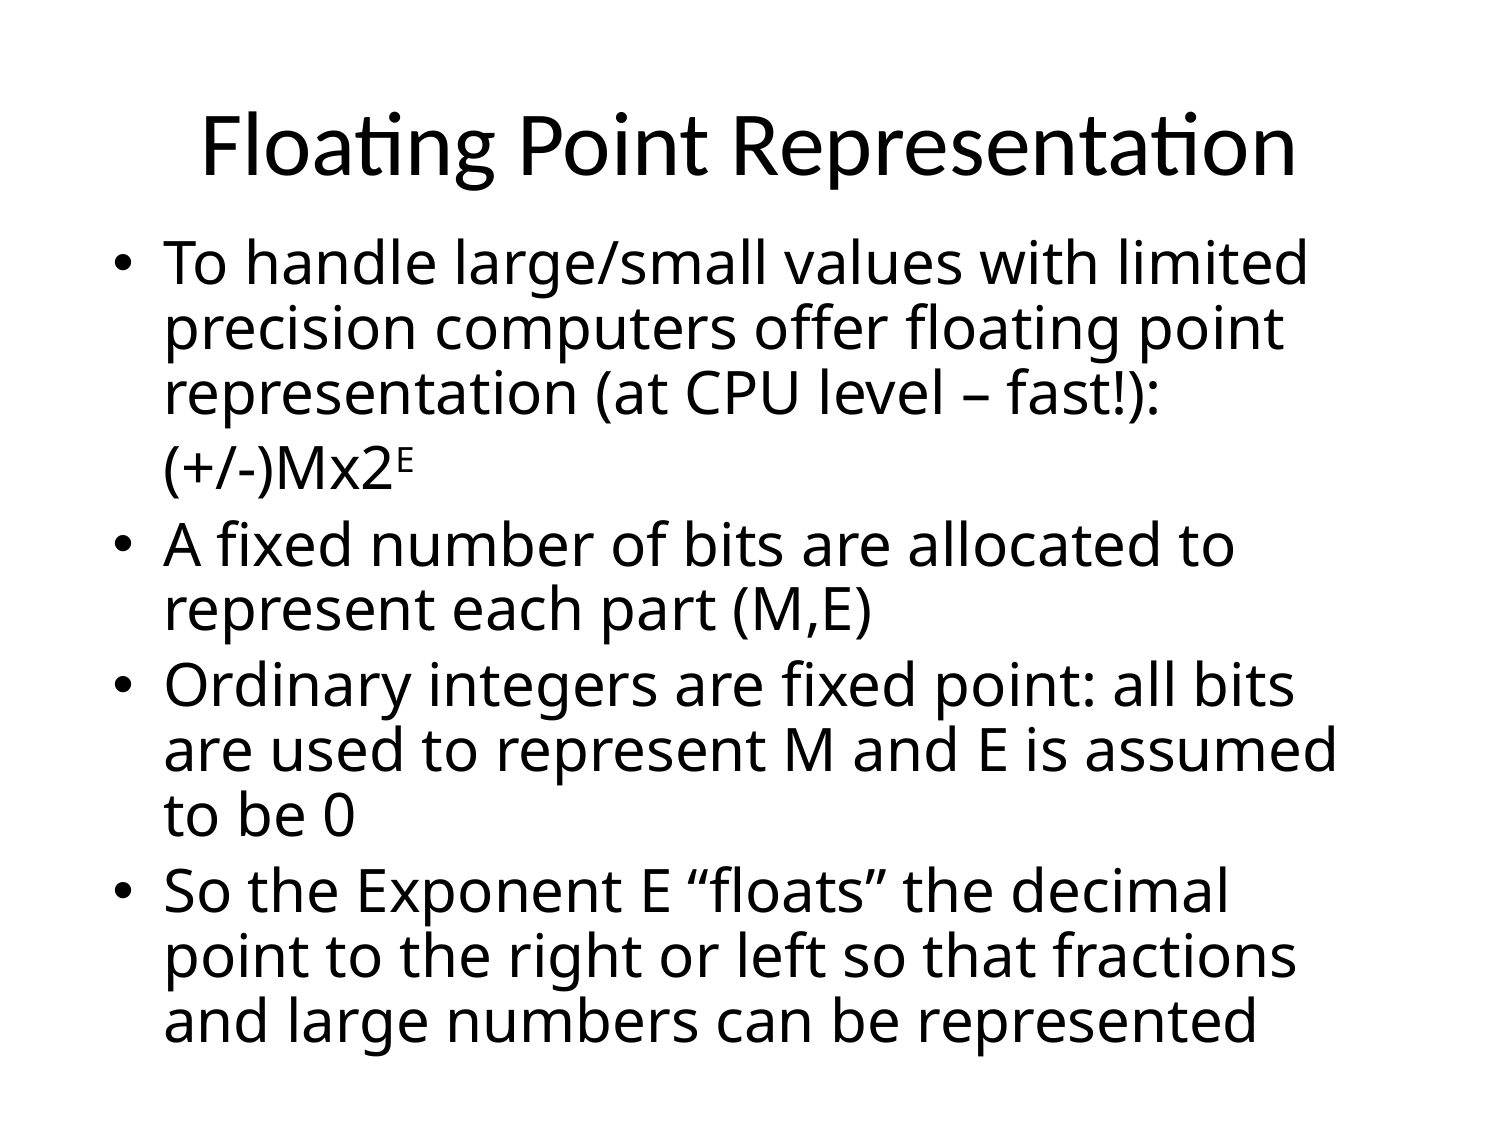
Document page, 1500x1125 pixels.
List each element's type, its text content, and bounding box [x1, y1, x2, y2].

title Floating Point Representation [75, 45, 1425, 233]
list To handle large/small values with limited precision computers offer floating point representation (at CPU level – fast!): (+/-)Mx2E A fixed number of bits are allocated to represent each part (M,E) Ordinary integers are fixed point: all bits are used to represent M and E is assumed to be 0 So the Exponent E “floats” the decimal point to the right or left so that fractions and large numbers can be represented [112, 232, 1388, 1071]
